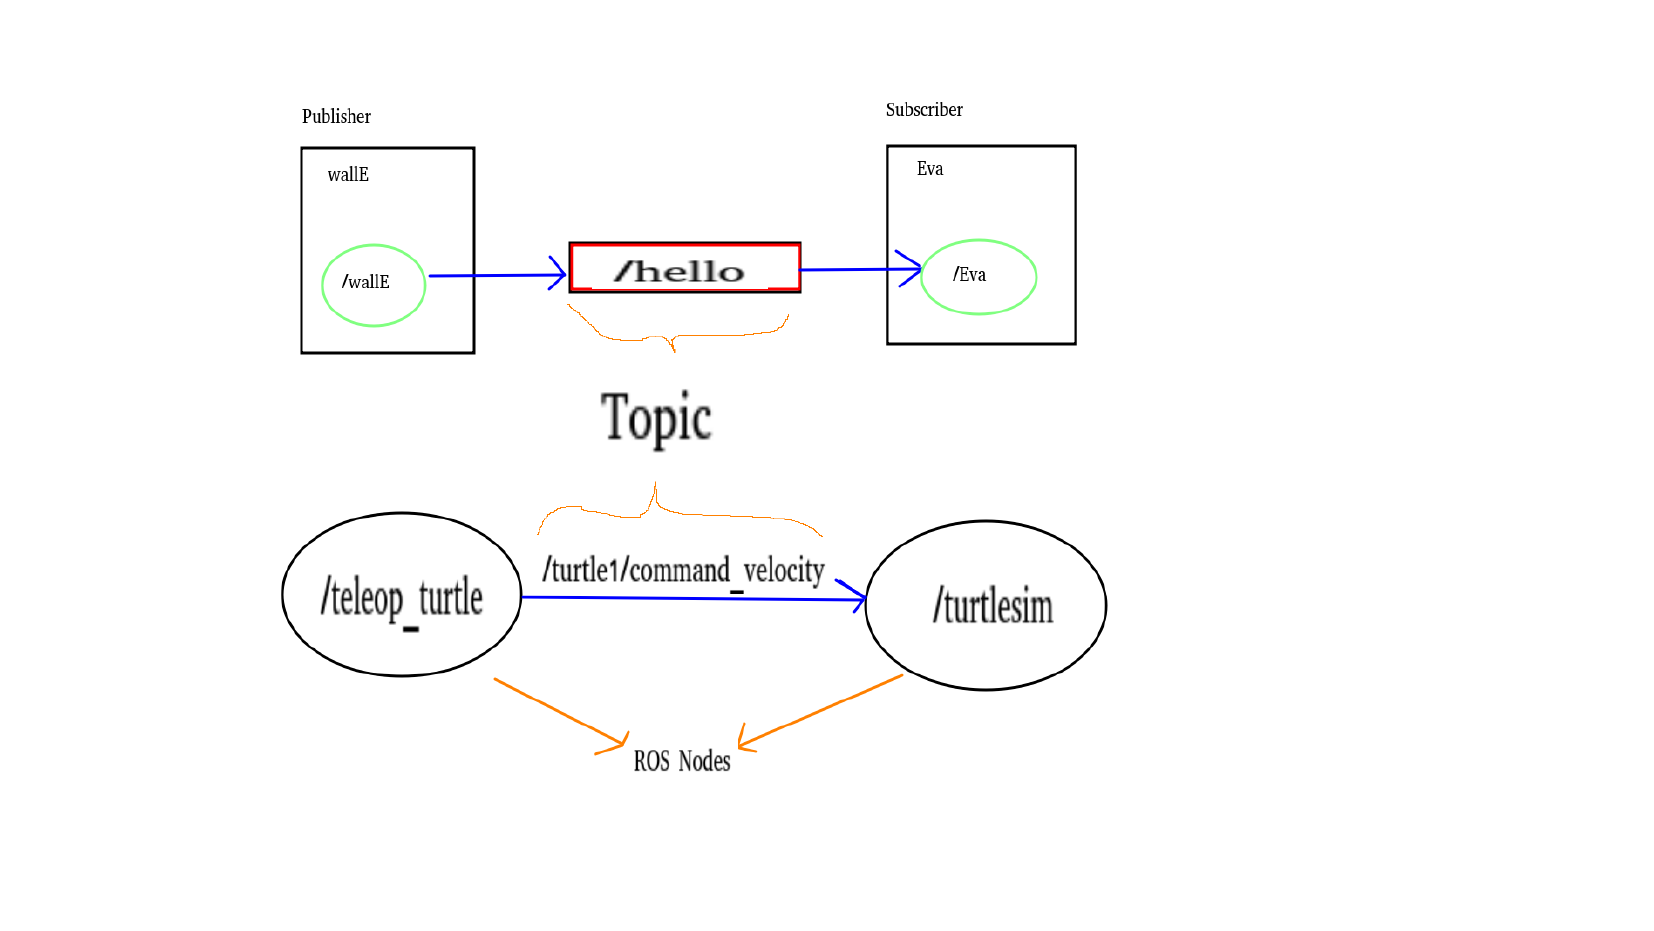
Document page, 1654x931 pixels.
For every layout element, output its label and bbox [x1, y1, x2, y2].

picture [43, 52, 1594, 856]
